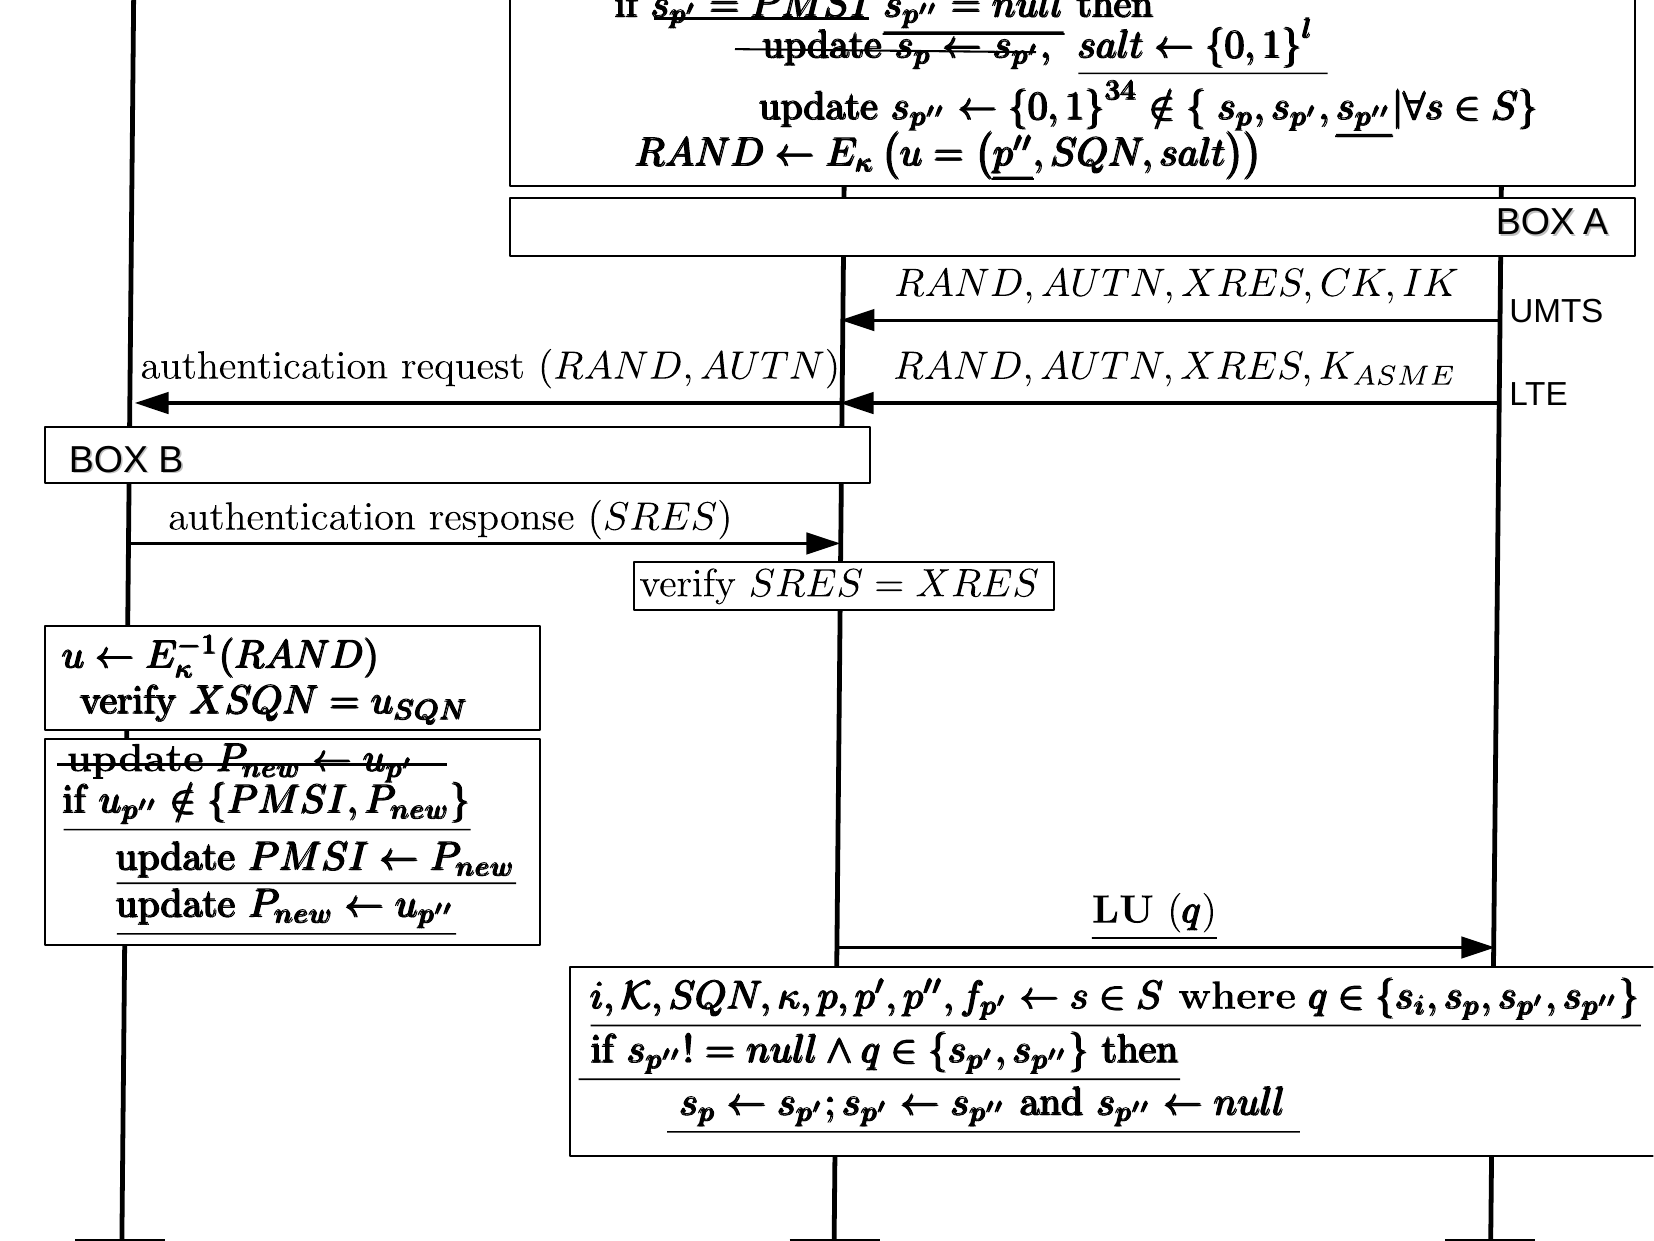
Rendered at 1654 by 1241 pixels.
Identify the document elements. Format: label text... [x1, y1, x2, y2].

text_box [894, 267, 1459, 304]
text_box [45, 427, 871, 483]
text_box [140, 348, 841, 389]
text_box [510, 0, 1636, 187]
text_box UMTS [1494, 285, 1642, 348]
text_box [510, 198, 1636, 256]
text_box [1091, 892, 1217, 939]
text_box [570, 966, 1654, 1156]
text_box LTE [1494, 367, 1642, 431]
text_box BOX B [54, 430, 211, 488]
text_box BOX A [1481, 193, 1629, 251]
text_box [45, 626, 541, 730]
text_box [893, 350, 1455, 387]
text_box [167, 499, 733, 540]
text_box [45, 738, 541, 946]
text_box [633, 561, 1054, 610]
